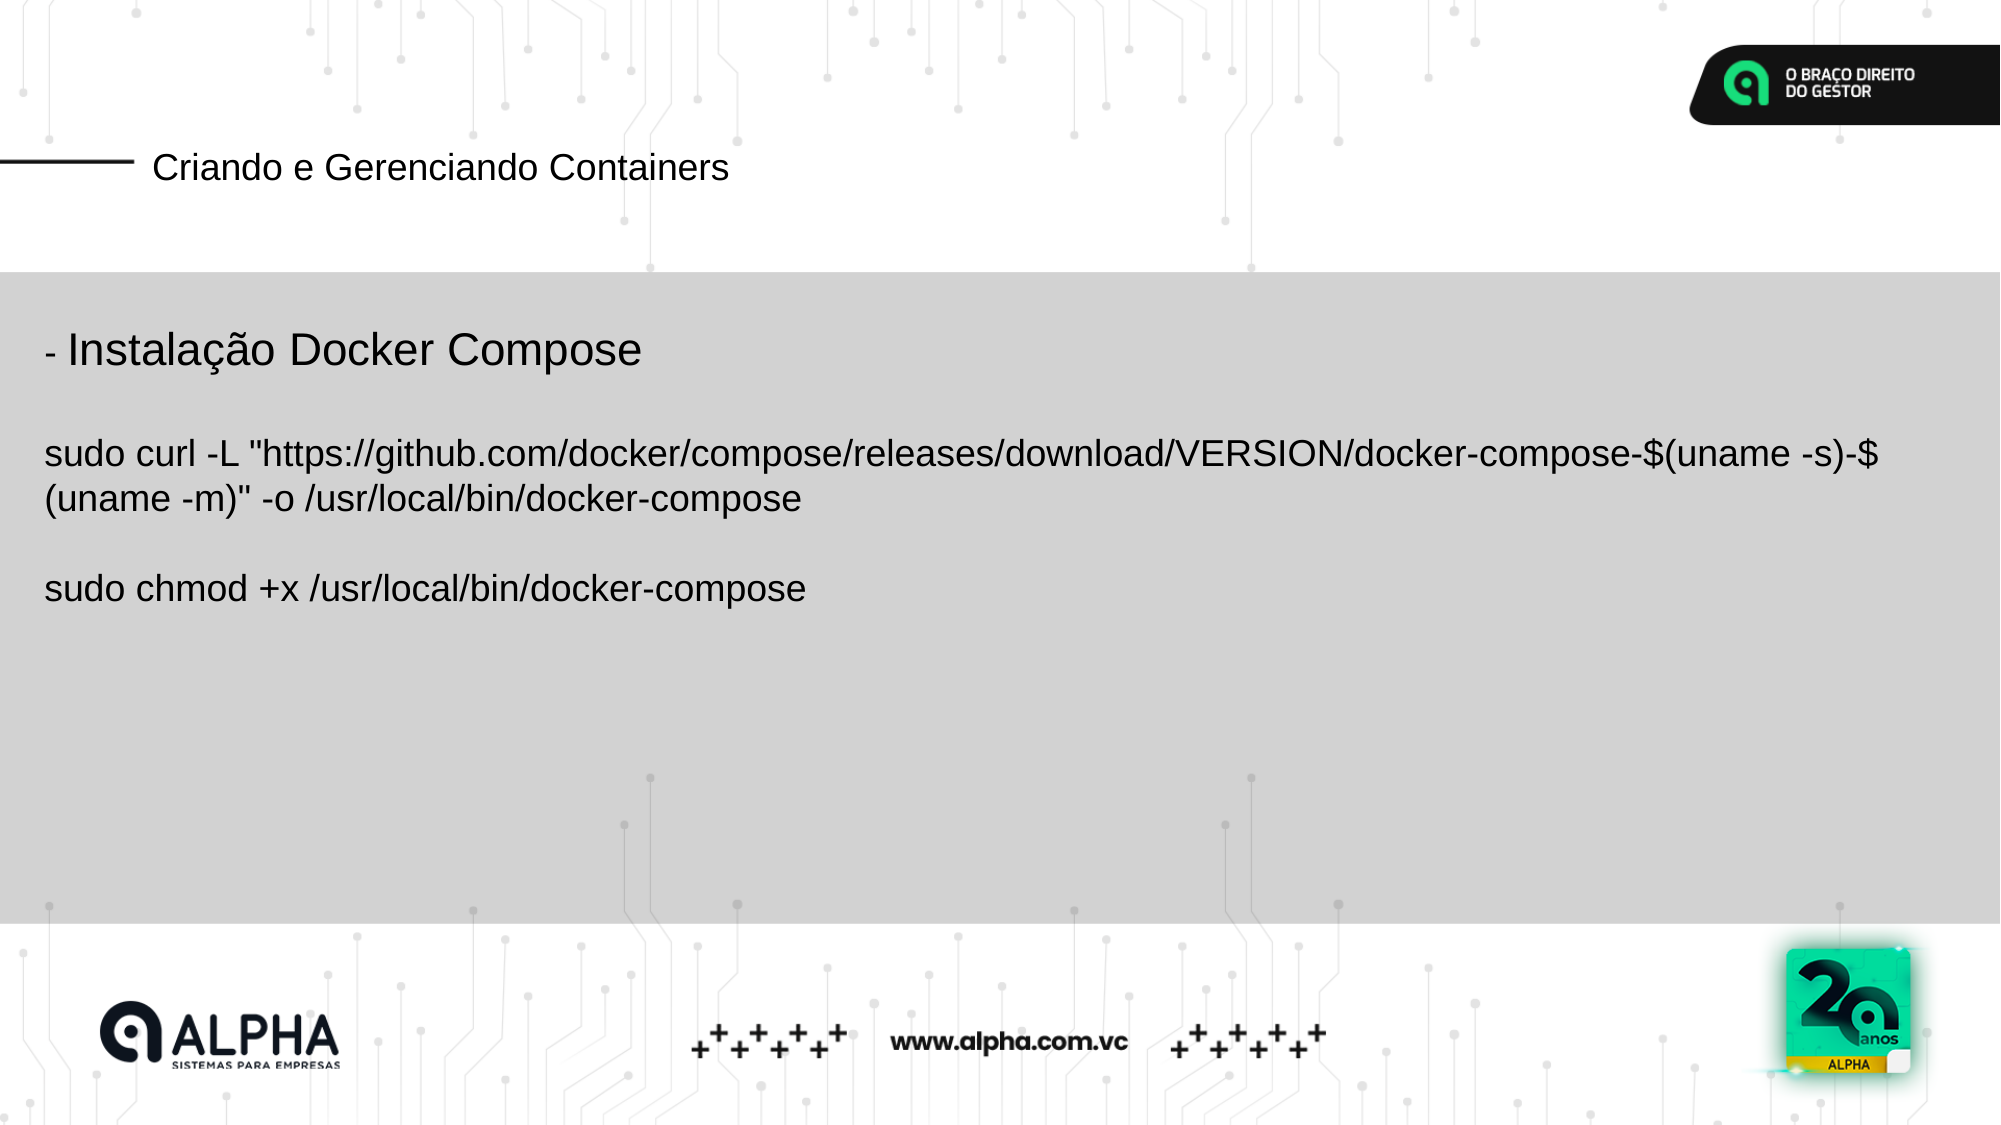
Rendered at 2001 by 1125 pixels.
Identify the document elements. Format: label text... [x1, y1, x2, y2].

picture [0, 0, 2000, 1125]
text_box - Instalação Docker Compose sudo curl -L "https://github.com/docker/compose/releases/download/VERSION/docker-compose-$(uname -s)-$(uname -m)" -o /usr/local/bin/docker-compose sudo chmod +x /usr/local/bin/docker-compose [29, 311, 1969, 532]
text_box Criando e Gerenciando Containers [137, 59, 1862, 277]
